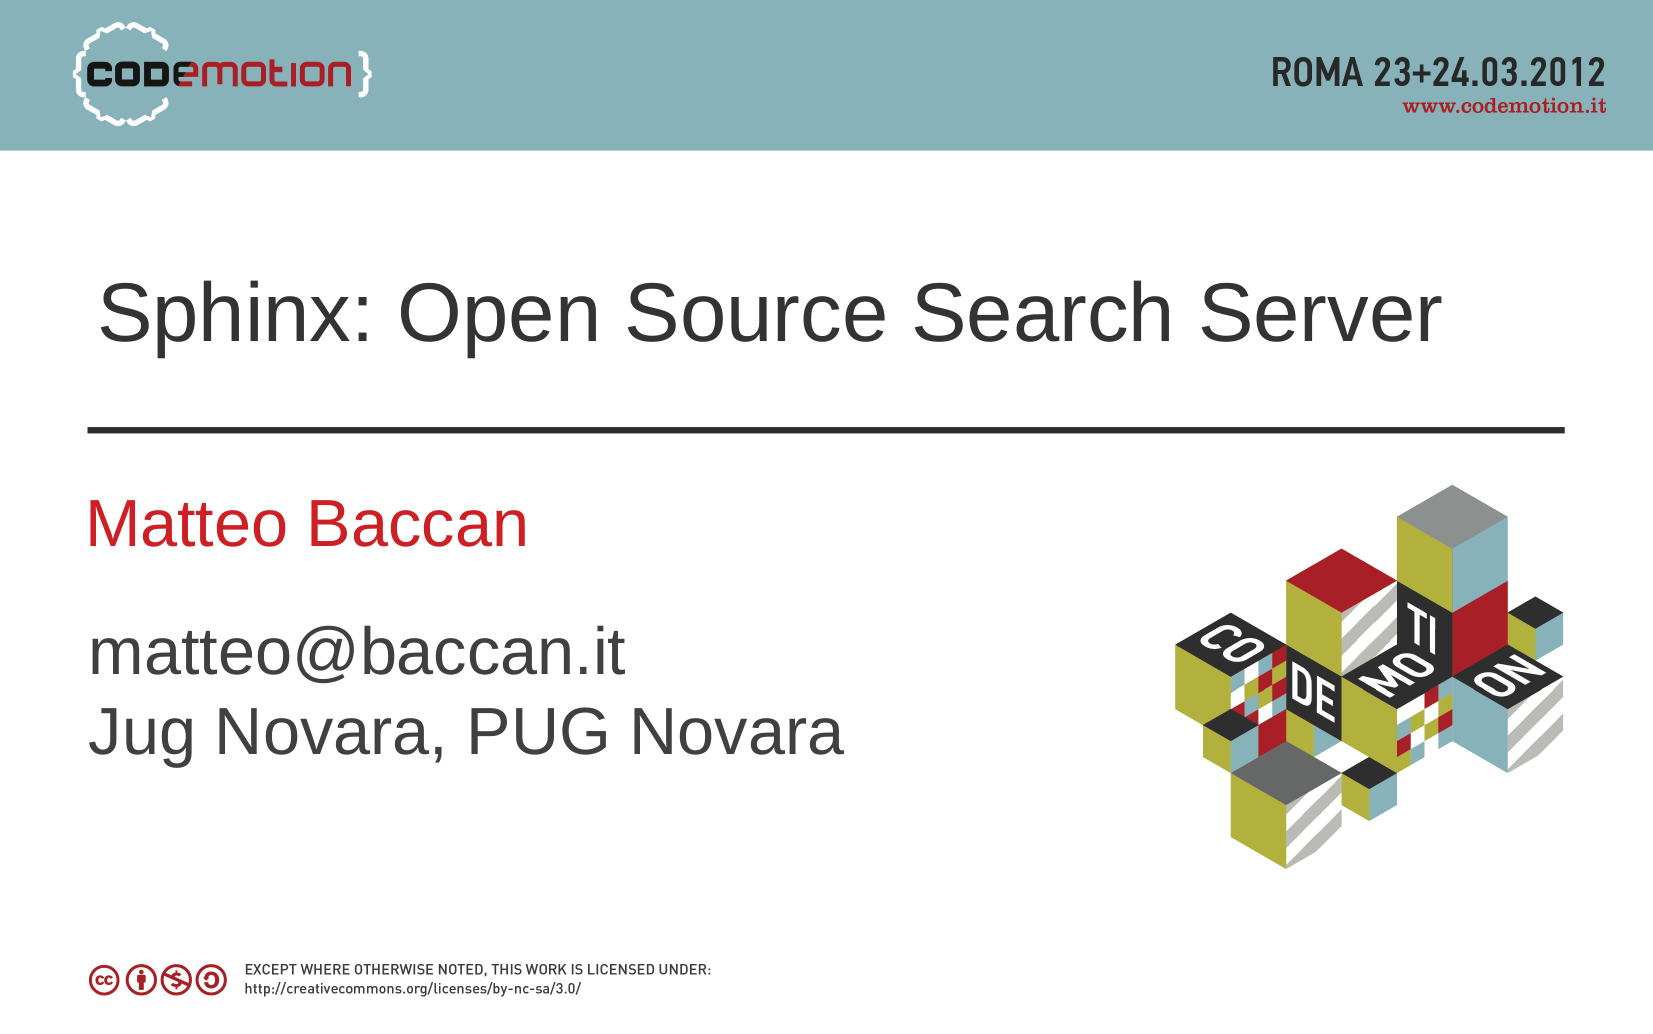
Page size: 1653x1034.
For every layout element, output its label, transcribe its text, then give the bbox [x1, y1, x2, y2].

text_box matteo@baccan.it Jug Novara, PUG Novara [89, 607, 990, 768]
title Sphinx: Open Source Search Server [82, 250, 1536, 376]
picture [0, 0, 1653, 1034]
subtitle Matteo Baccan [70, 481, 1016, 569]
